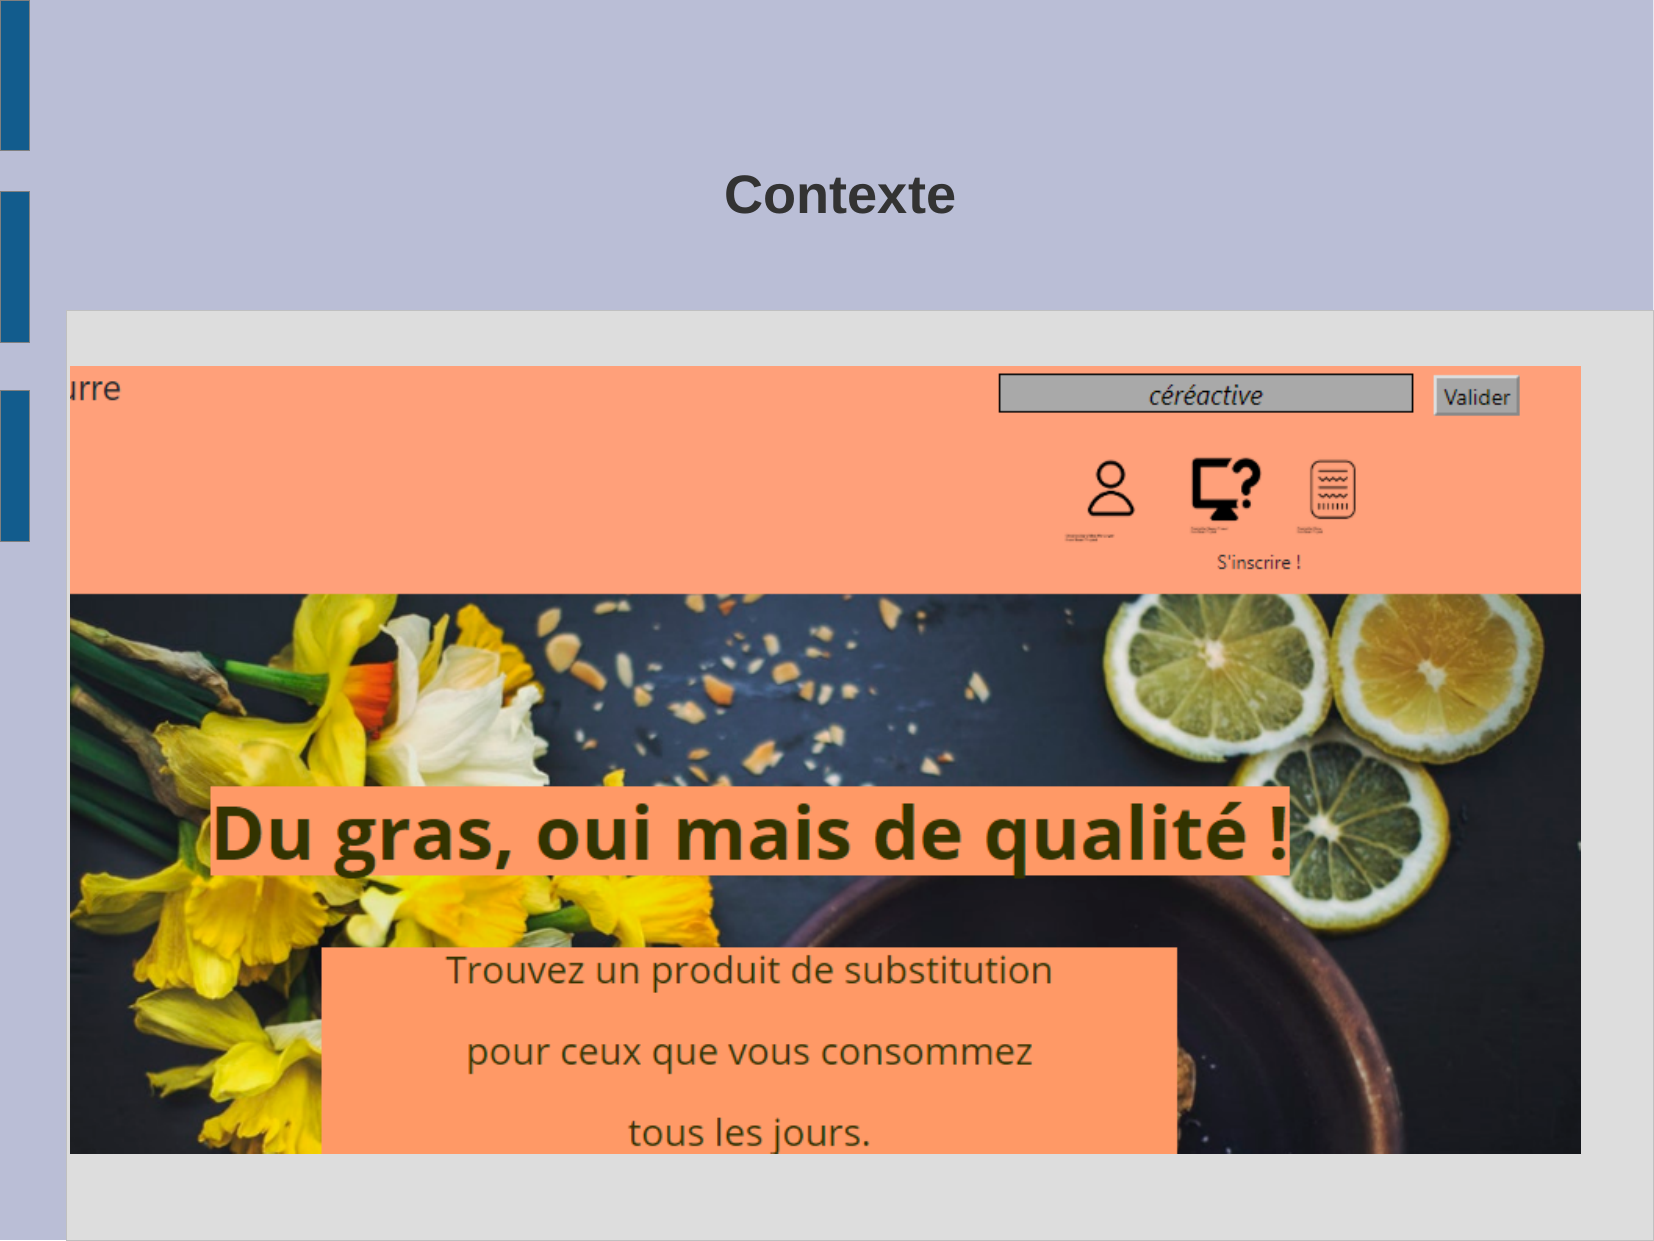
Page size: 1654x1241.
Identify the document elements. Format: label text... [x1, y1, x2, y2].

title Contexte [121, 91, 1534, 299]
picture [70, 366, 1581, 1154]
